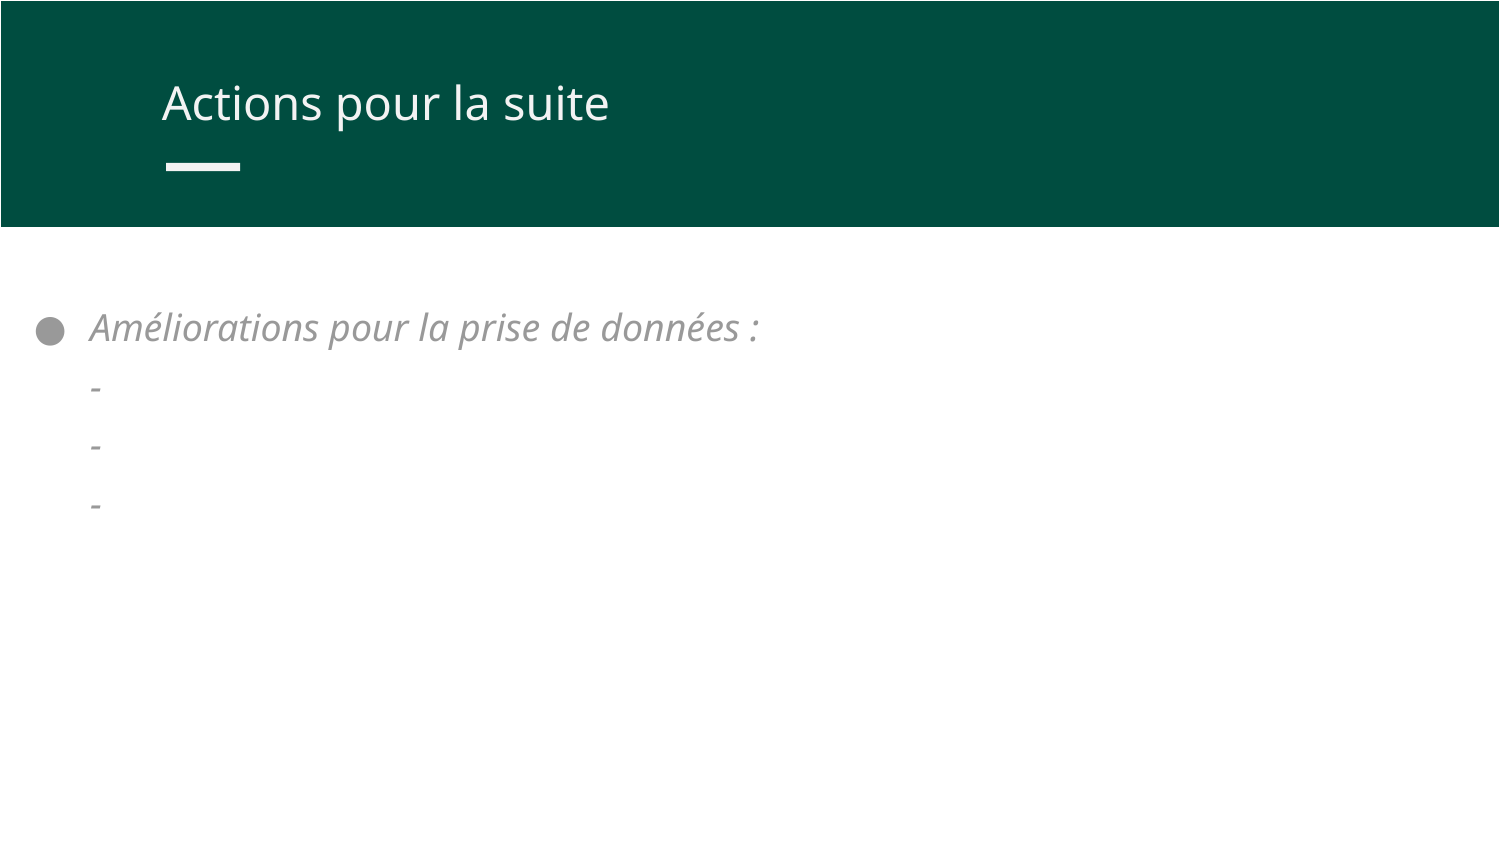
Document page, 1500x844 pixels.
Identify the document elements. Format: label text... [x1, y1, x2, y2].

text_box Actions pour la suite [146, 55, 1500, 150]
text_box [167, 163, 240, 171]
list Améliorations pour la prise de données : - - - [0, 228, 1224, 633]
